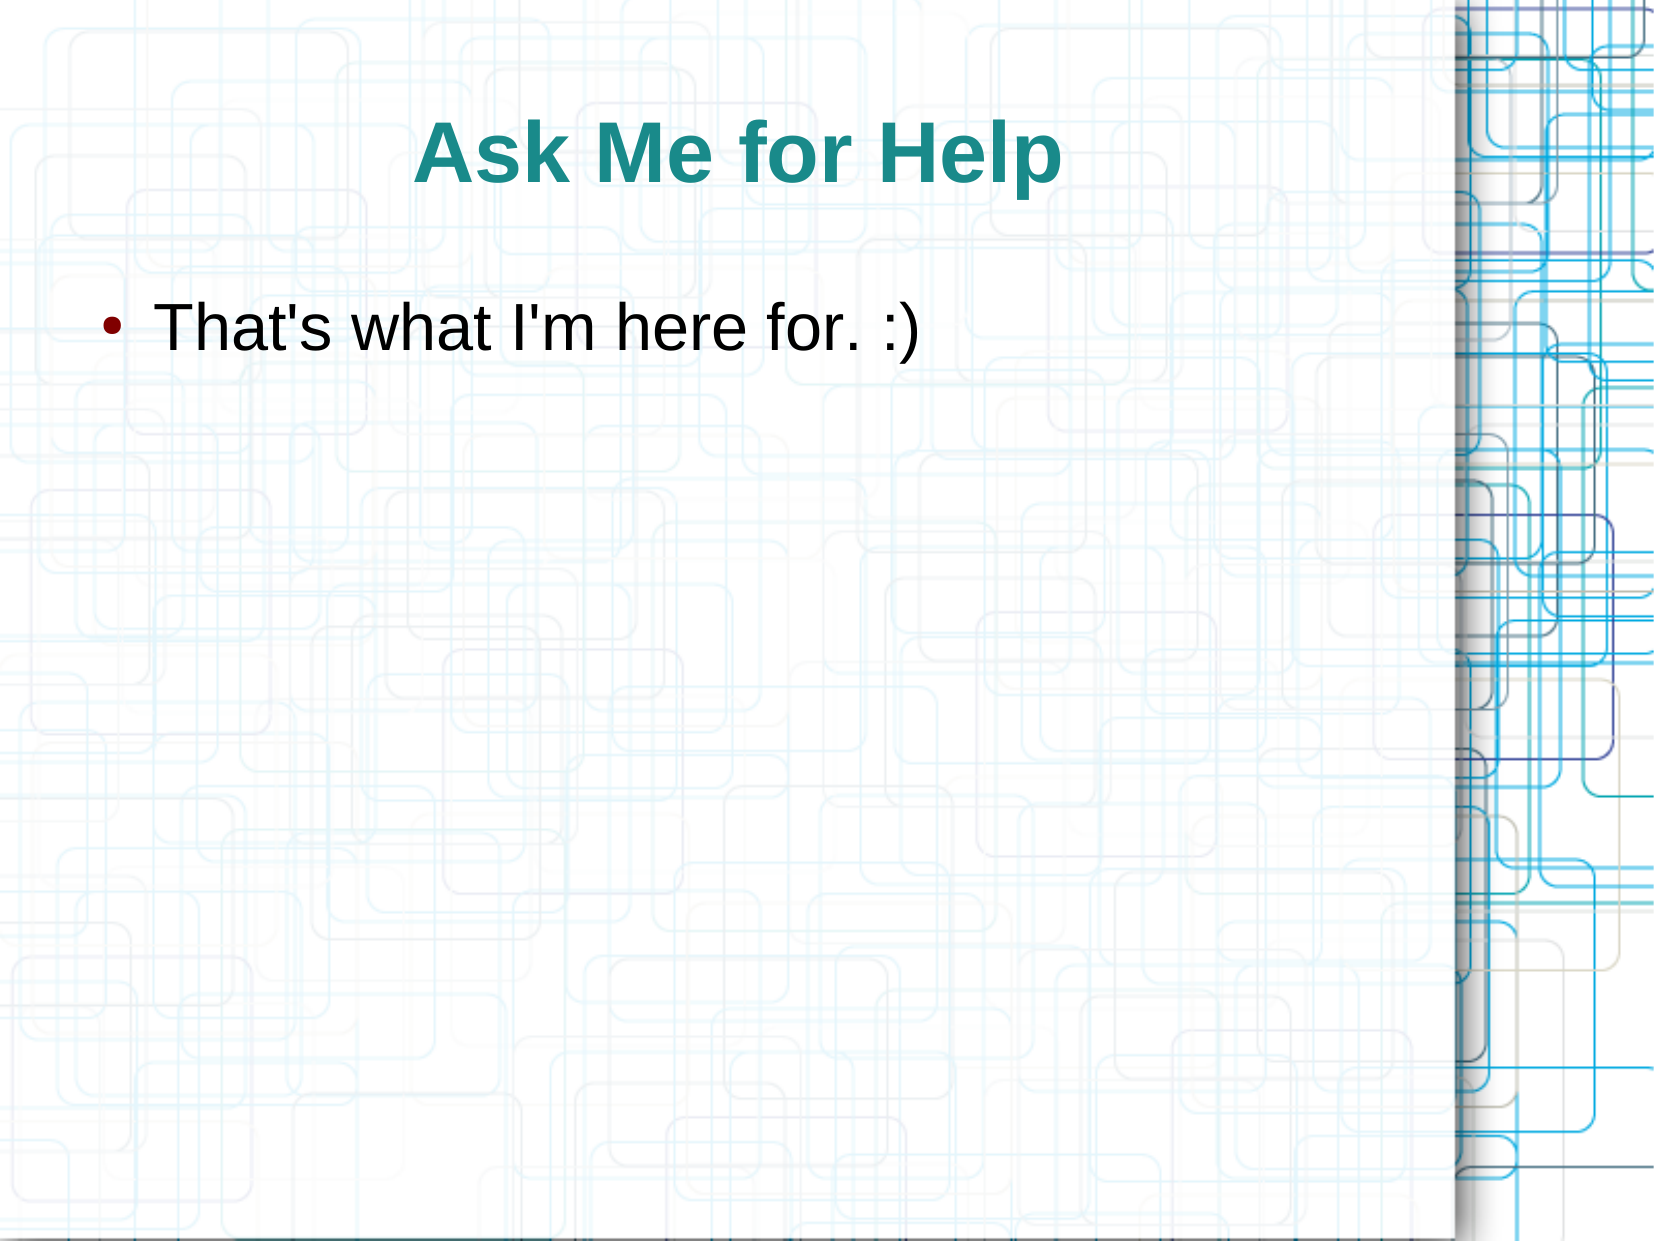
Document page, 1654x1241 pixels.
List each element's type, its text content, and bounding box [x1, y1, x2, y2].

picture [0, 0, 1654, 1241]
title Ask Me for Help [59, 49, 1418, 257]
list That's what I'm here for. :) [82, 290, 1418, 1109]
